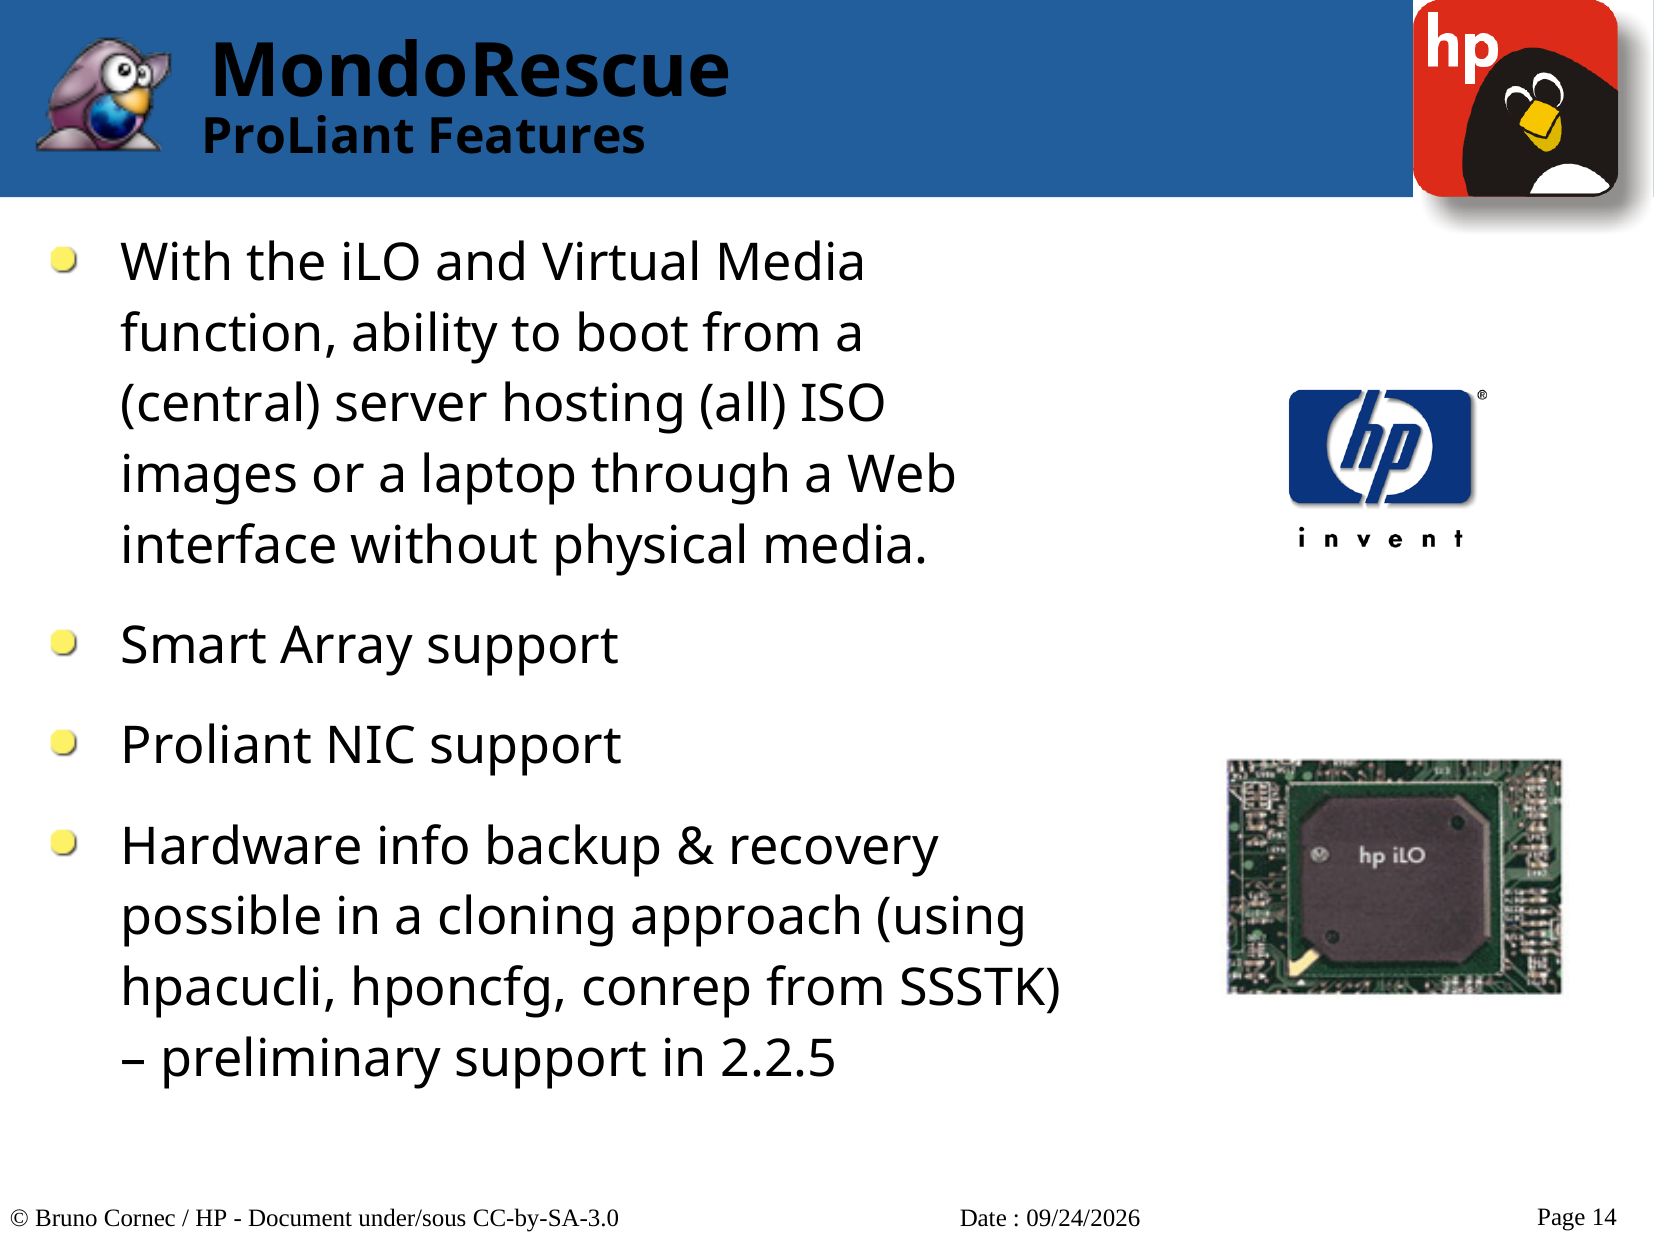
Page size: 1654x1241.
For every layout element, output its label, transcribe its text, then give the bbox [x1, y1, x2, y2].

picture [0, 0, 211, 199]
title ProLiant Features [201, 32, 1191, 241]
picture [1219, 699, 1574, 1057]
picture [1413, 0, 1654, 235]
picture [1286, 383, 1489, 549]
list With the iLO and Virtual Media function, ability to boot from a (central) server hosting (all) ISO images or a laptop through a Web interface without physical media. Smart Array support Proliant NIC support Hardware info backup & recovery possible in a cloning approach (using hpacucli, hponcfg, conrep from SSSTK) – preliminary support in 2.2.5 [38, 224, 1077, 1165]
